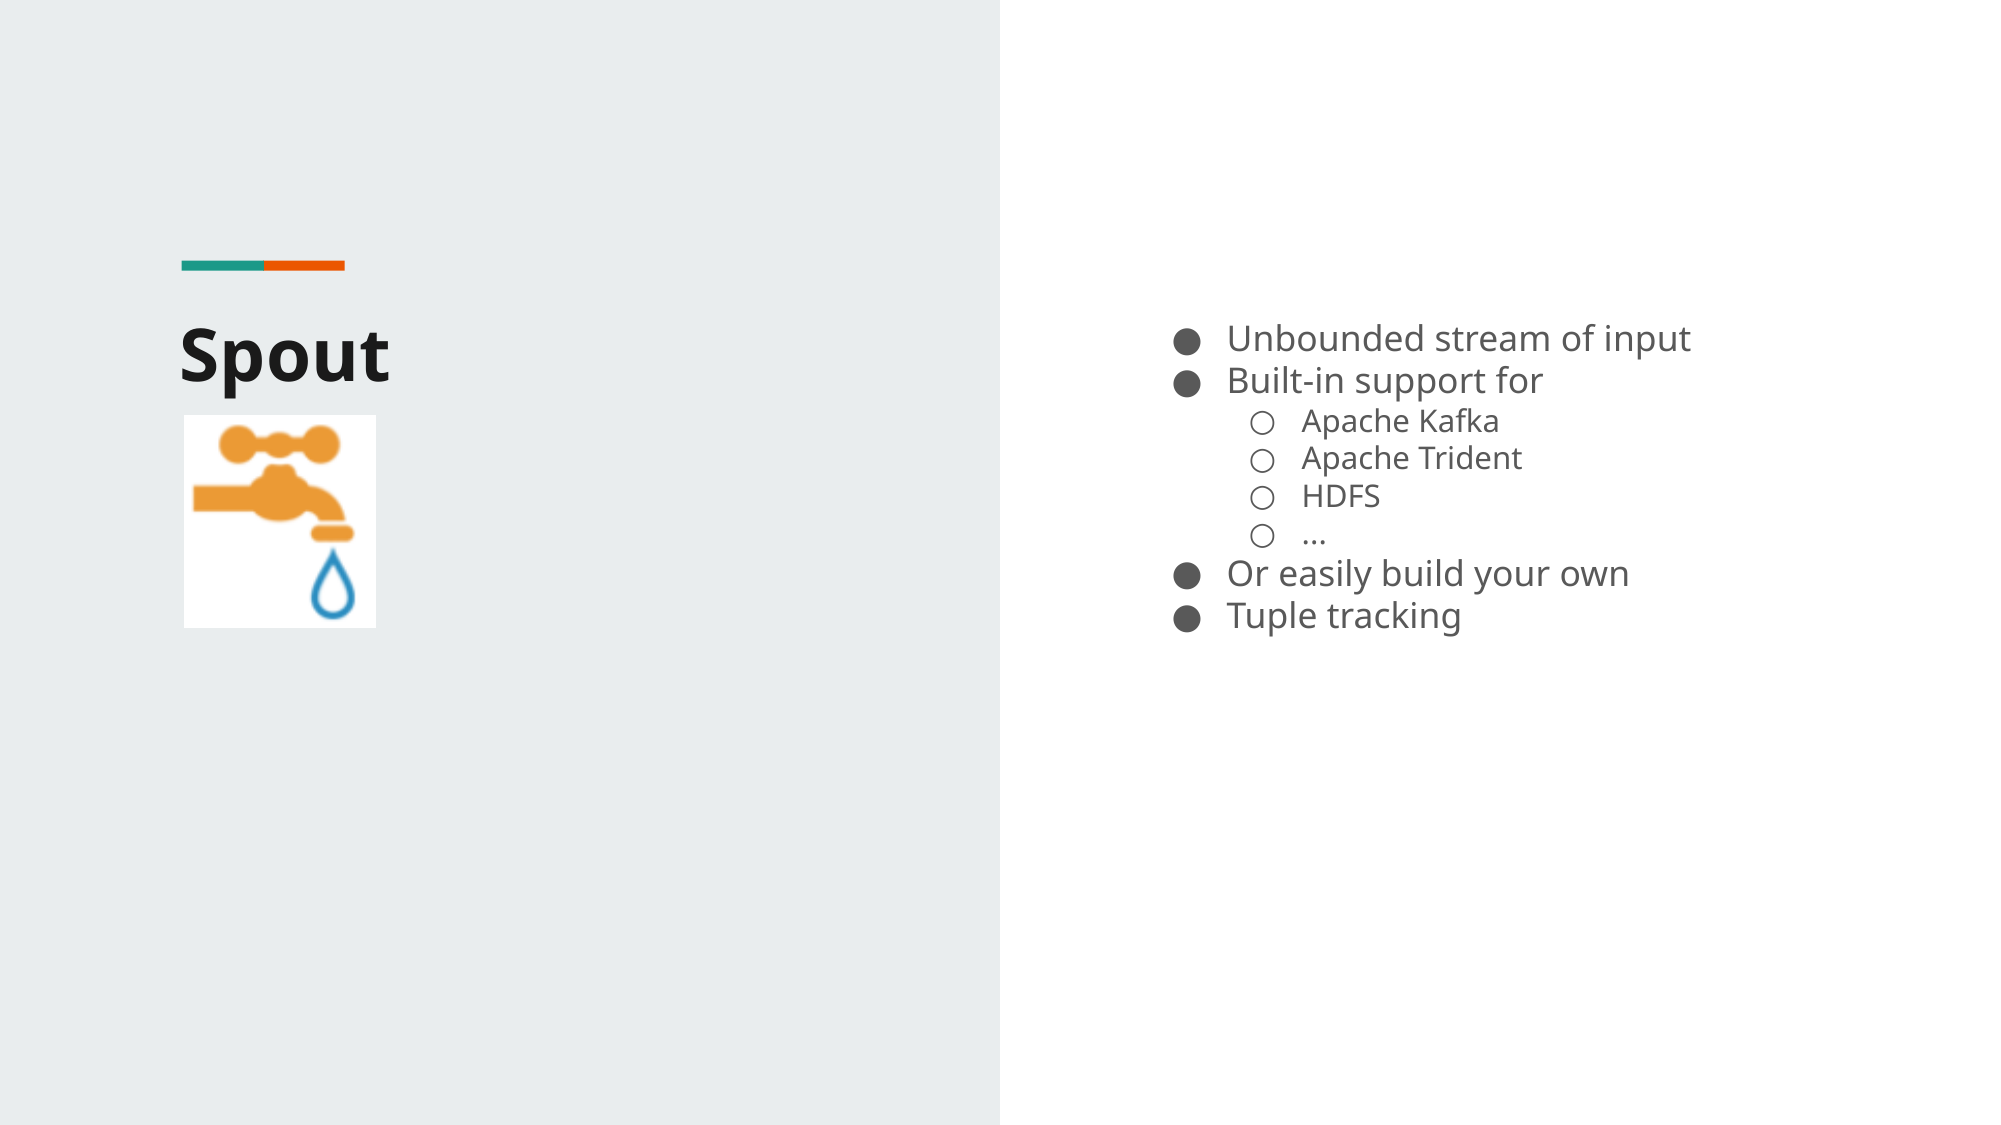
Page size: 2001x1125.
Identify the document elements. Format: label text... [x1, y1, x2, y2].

list Unbounded stream of input Built-in support for Apache Kafka Apache Trident HDFS ... Or easily build your own Tuple tracking [1131, 295, 1870, 958]
picture [184, 415, 376, 628]
title Spout [159, 288, 882, 658]
